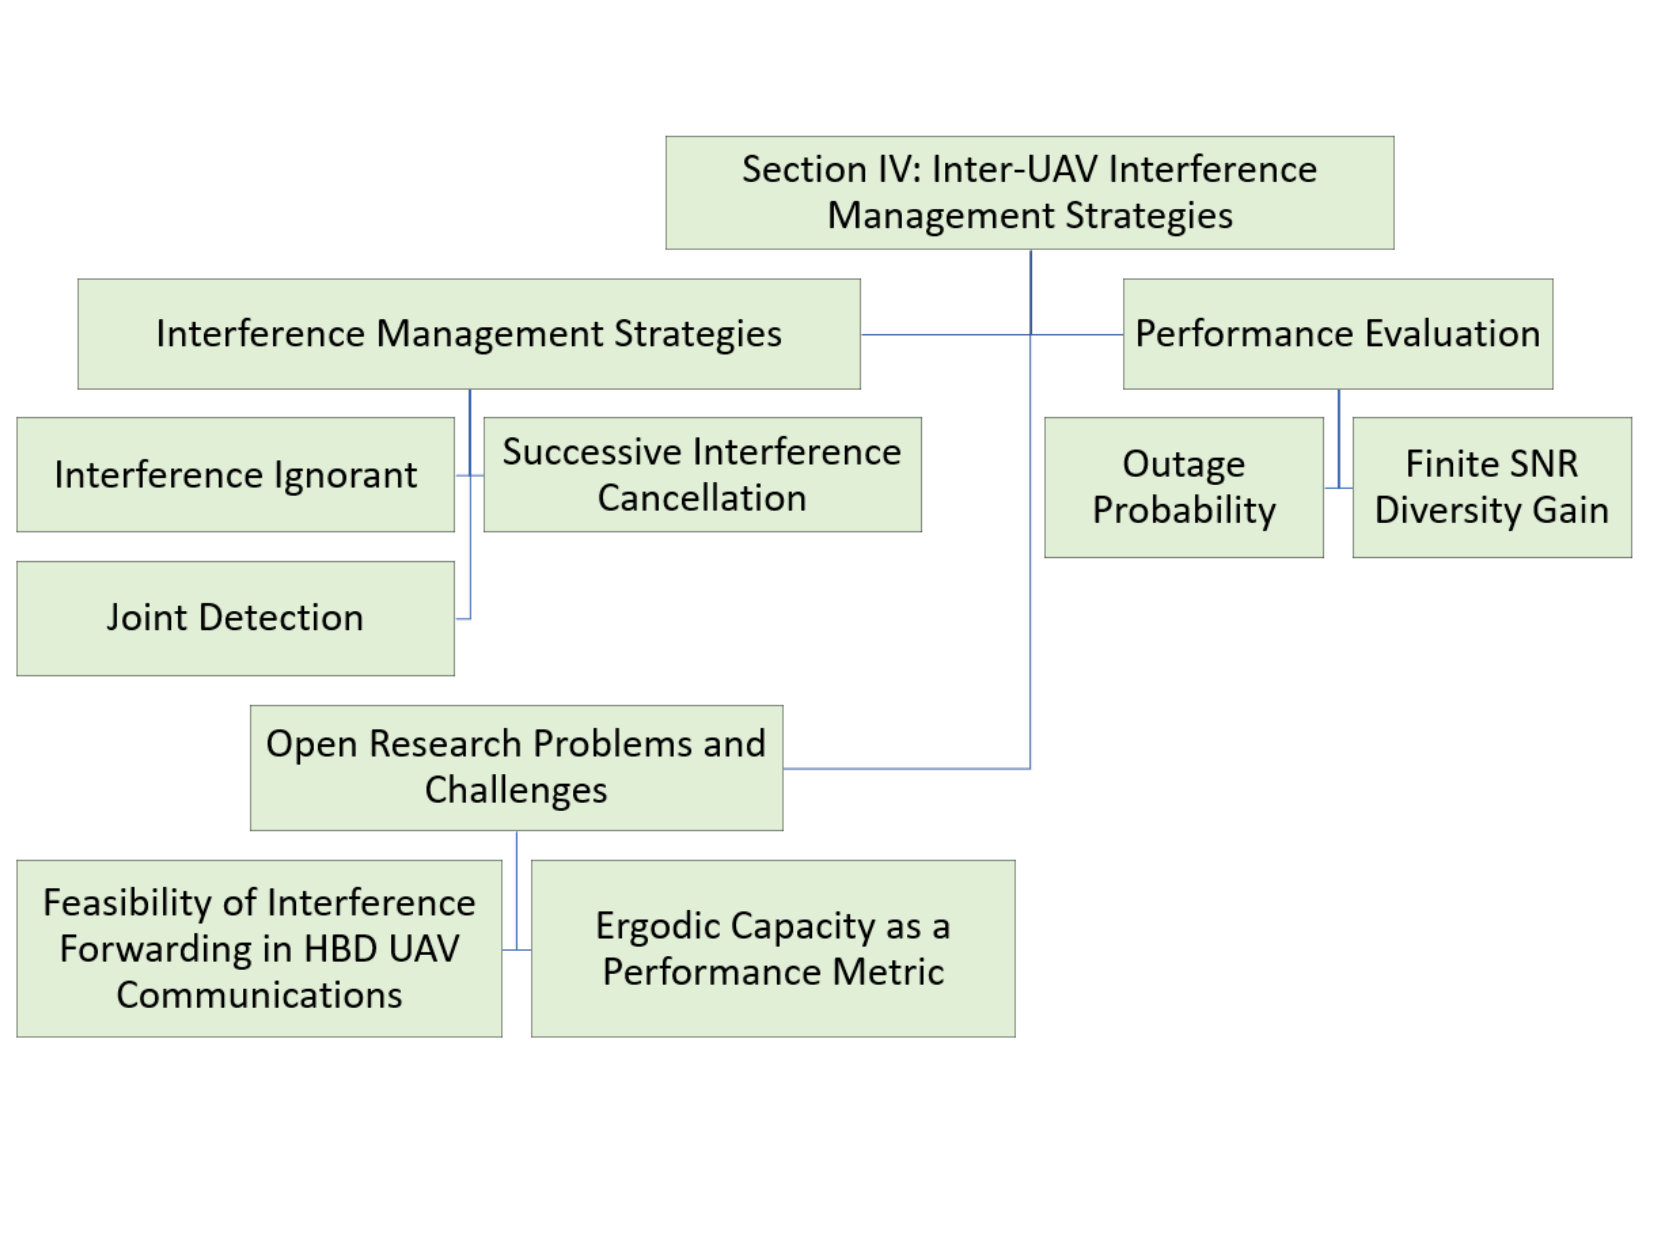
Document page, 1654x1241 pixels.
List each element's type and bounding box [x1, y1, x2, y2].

picture [3, 121, 1654, 1046]
